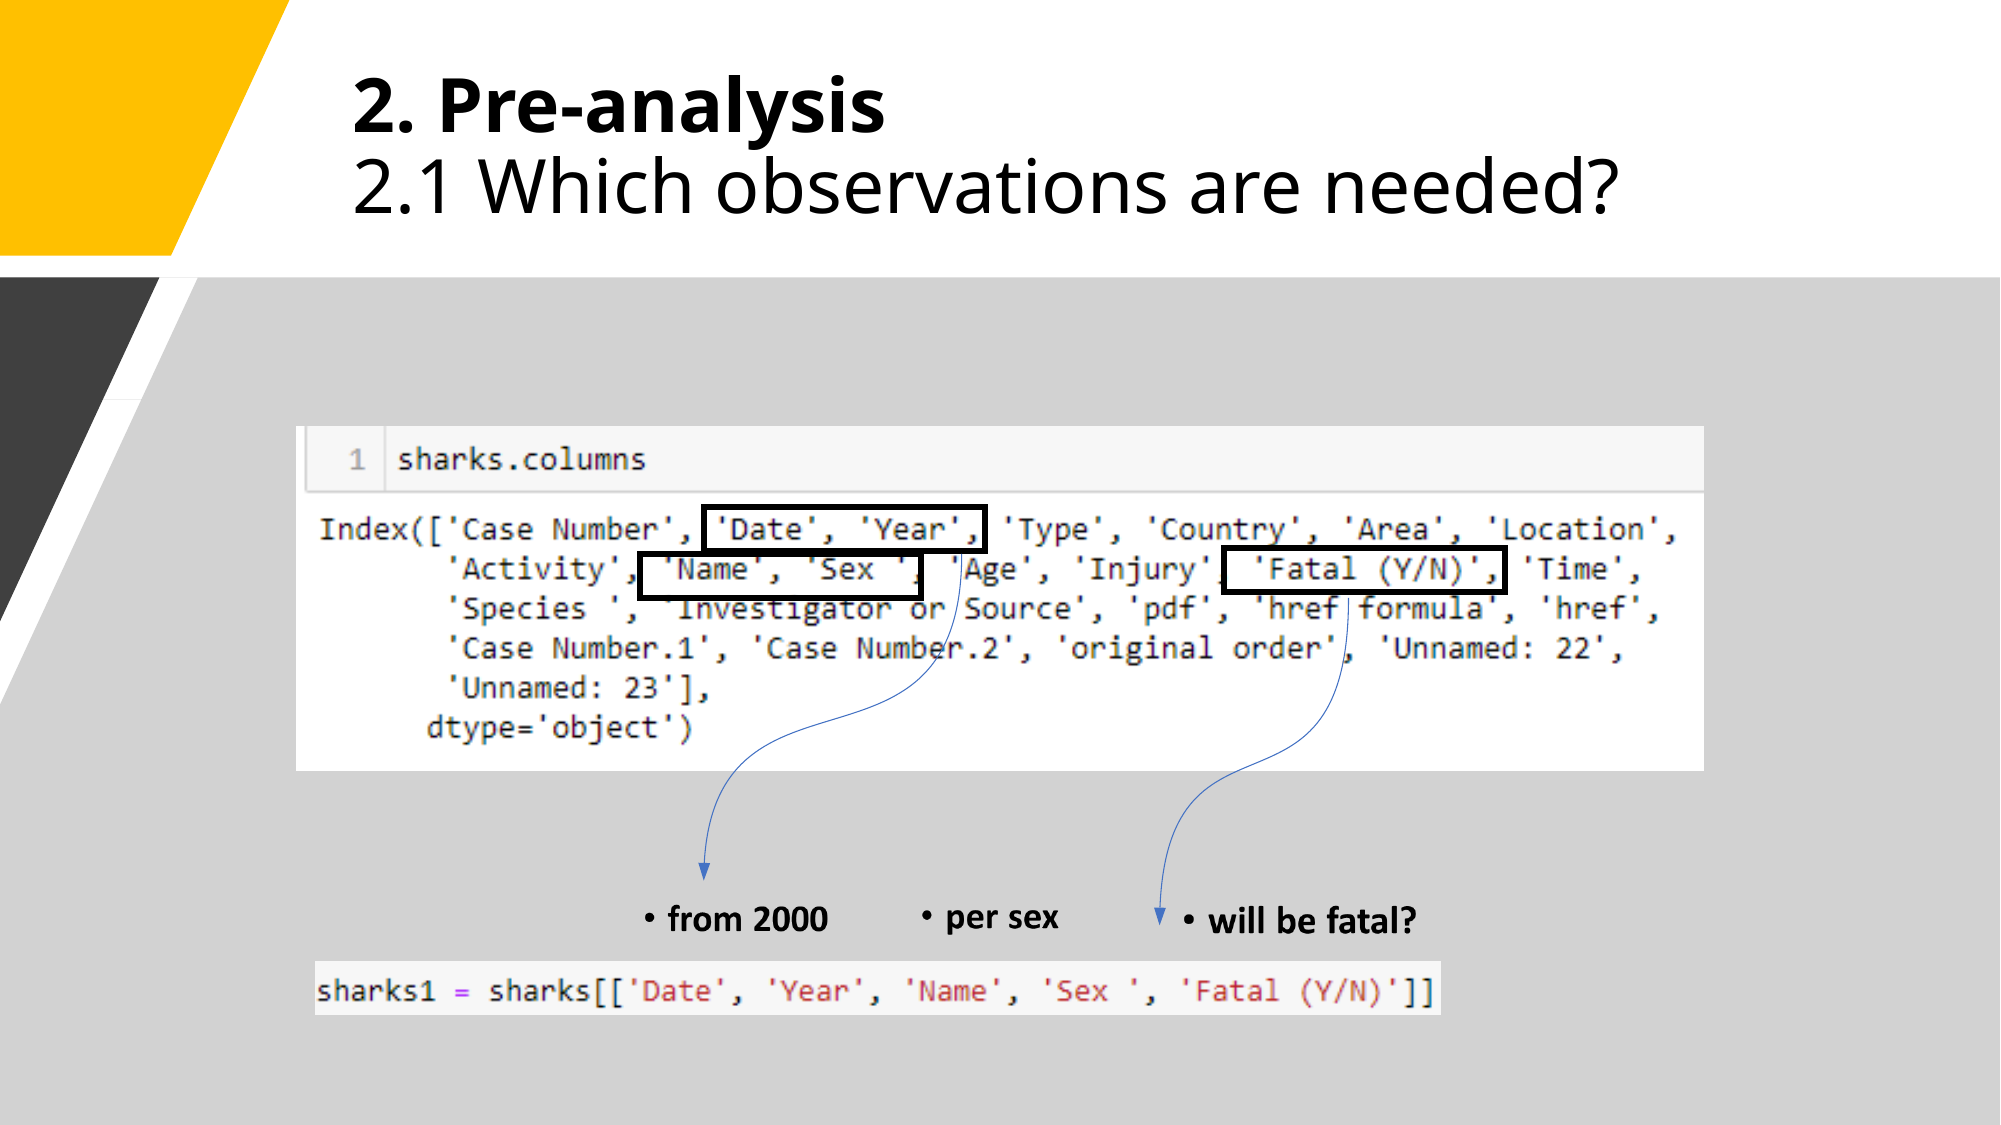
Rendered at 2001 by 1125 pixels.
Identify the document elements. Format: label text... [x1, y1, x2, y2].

text_box [0, 0, 290, 256]
text_box [0, 277, 2000, 1125]
picture [315, 881, 1441, 1015]
picture [707, 510, 982, 548]
picture [296, 427, 1704, 772]
title 2. Pre-analysis 2.1 Which observations are needed? [337, 60, 1808, 238]
picture [643, 557, 918, 595]
